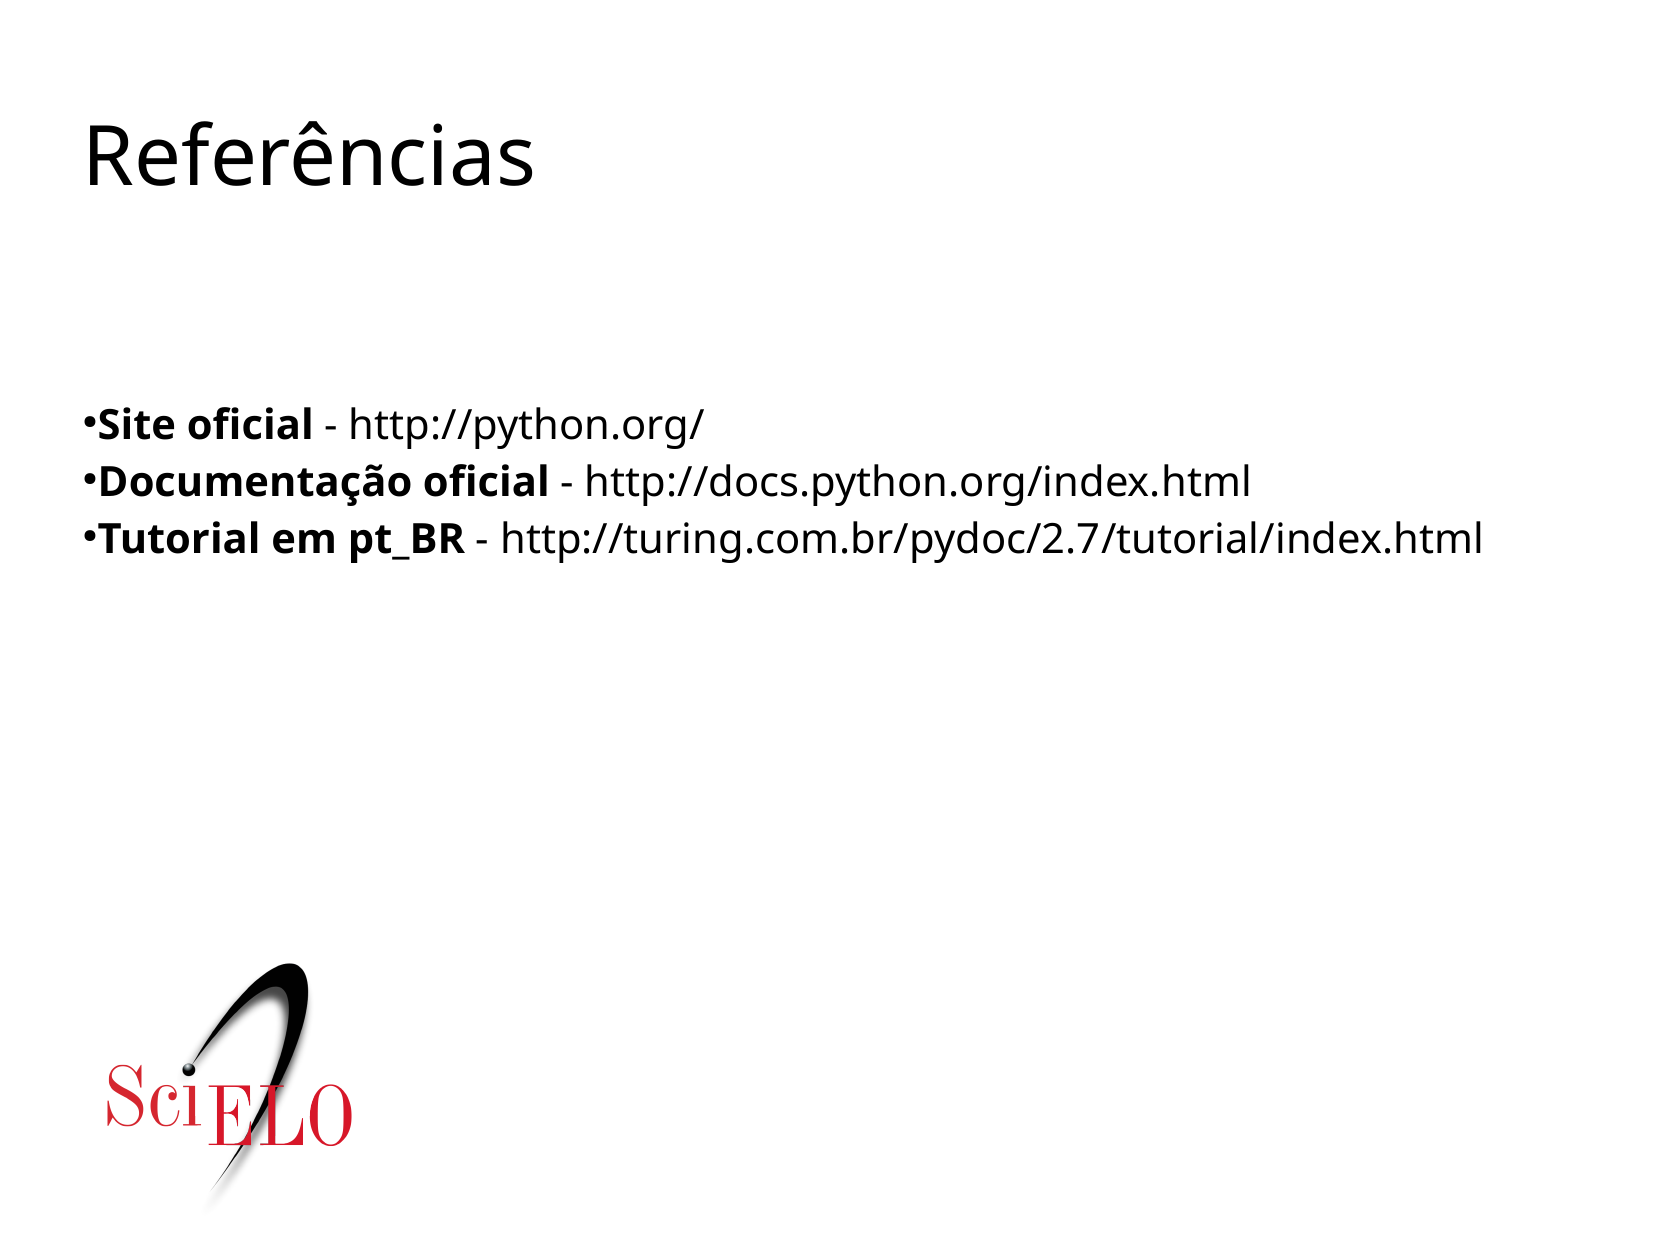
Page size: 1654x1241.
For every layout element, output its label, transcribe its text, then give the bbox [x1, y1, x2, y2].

subtitle Site oficial - http://python.org/ Documentação oficial - http://docs.python.org/index.html Tutorial em pt_BR - http://turing.com.br/pydoc/2.7/tutorial/index.html [82, 365, 1538, 949]
title Referências [82, 49, 1571, 257]
picture [81, 944, 367, 1231]
